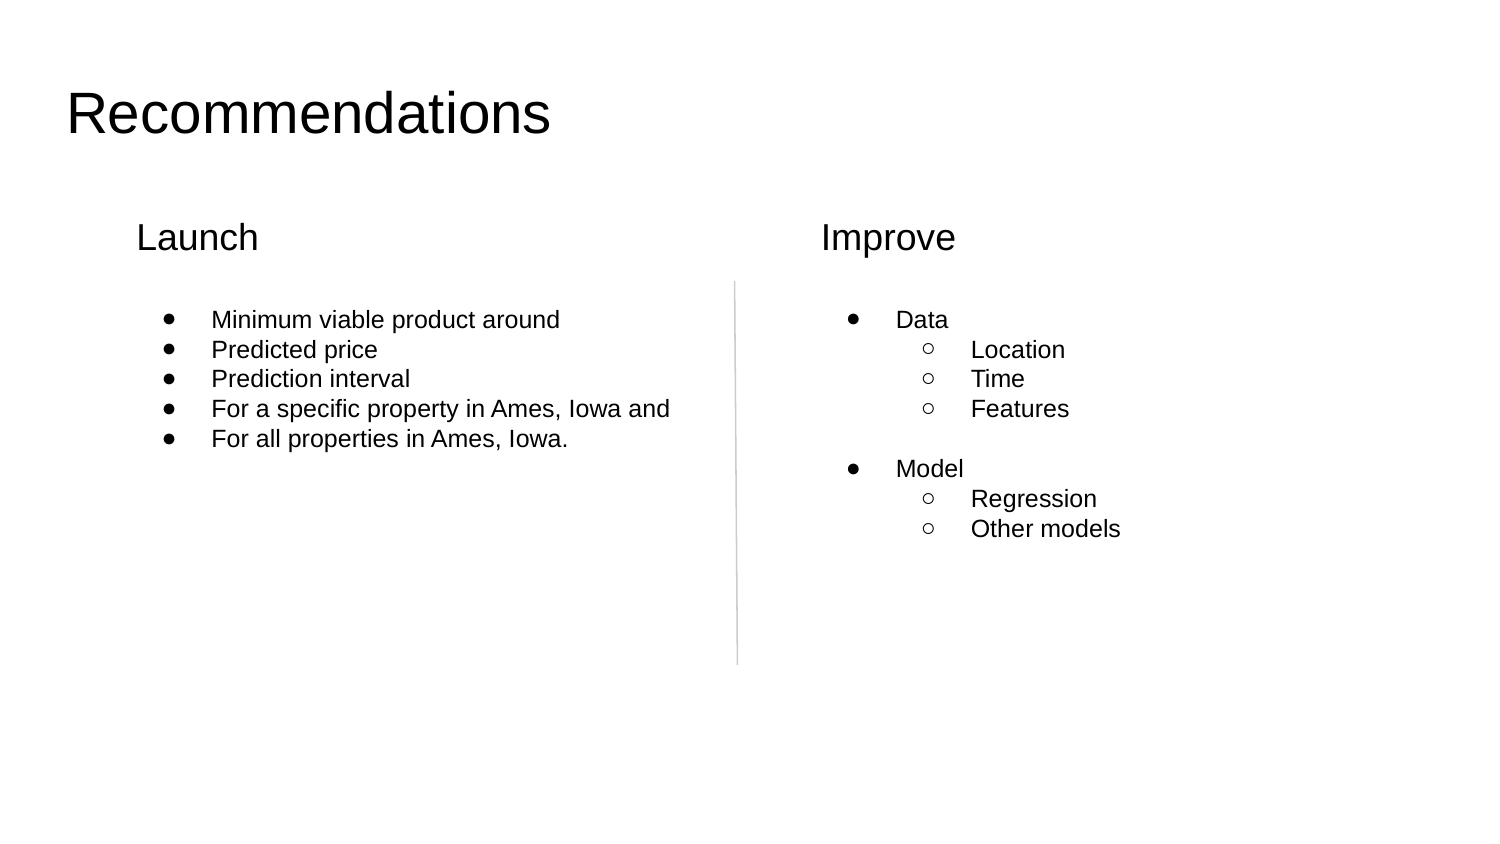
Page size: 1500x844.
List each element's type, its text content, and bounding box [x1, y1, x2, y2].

title Recommendations [51, 60, 1449, 155]
text_box Improve Data Location Time Features Model Regression Other models [805, 198, 1346, 674]
text_box Launch Minimum viable product around Predicted price Prediction interval For a specific property in Ames, Iowa and For all properties in Ames, Iowa. [121, 198, 773, 703]
